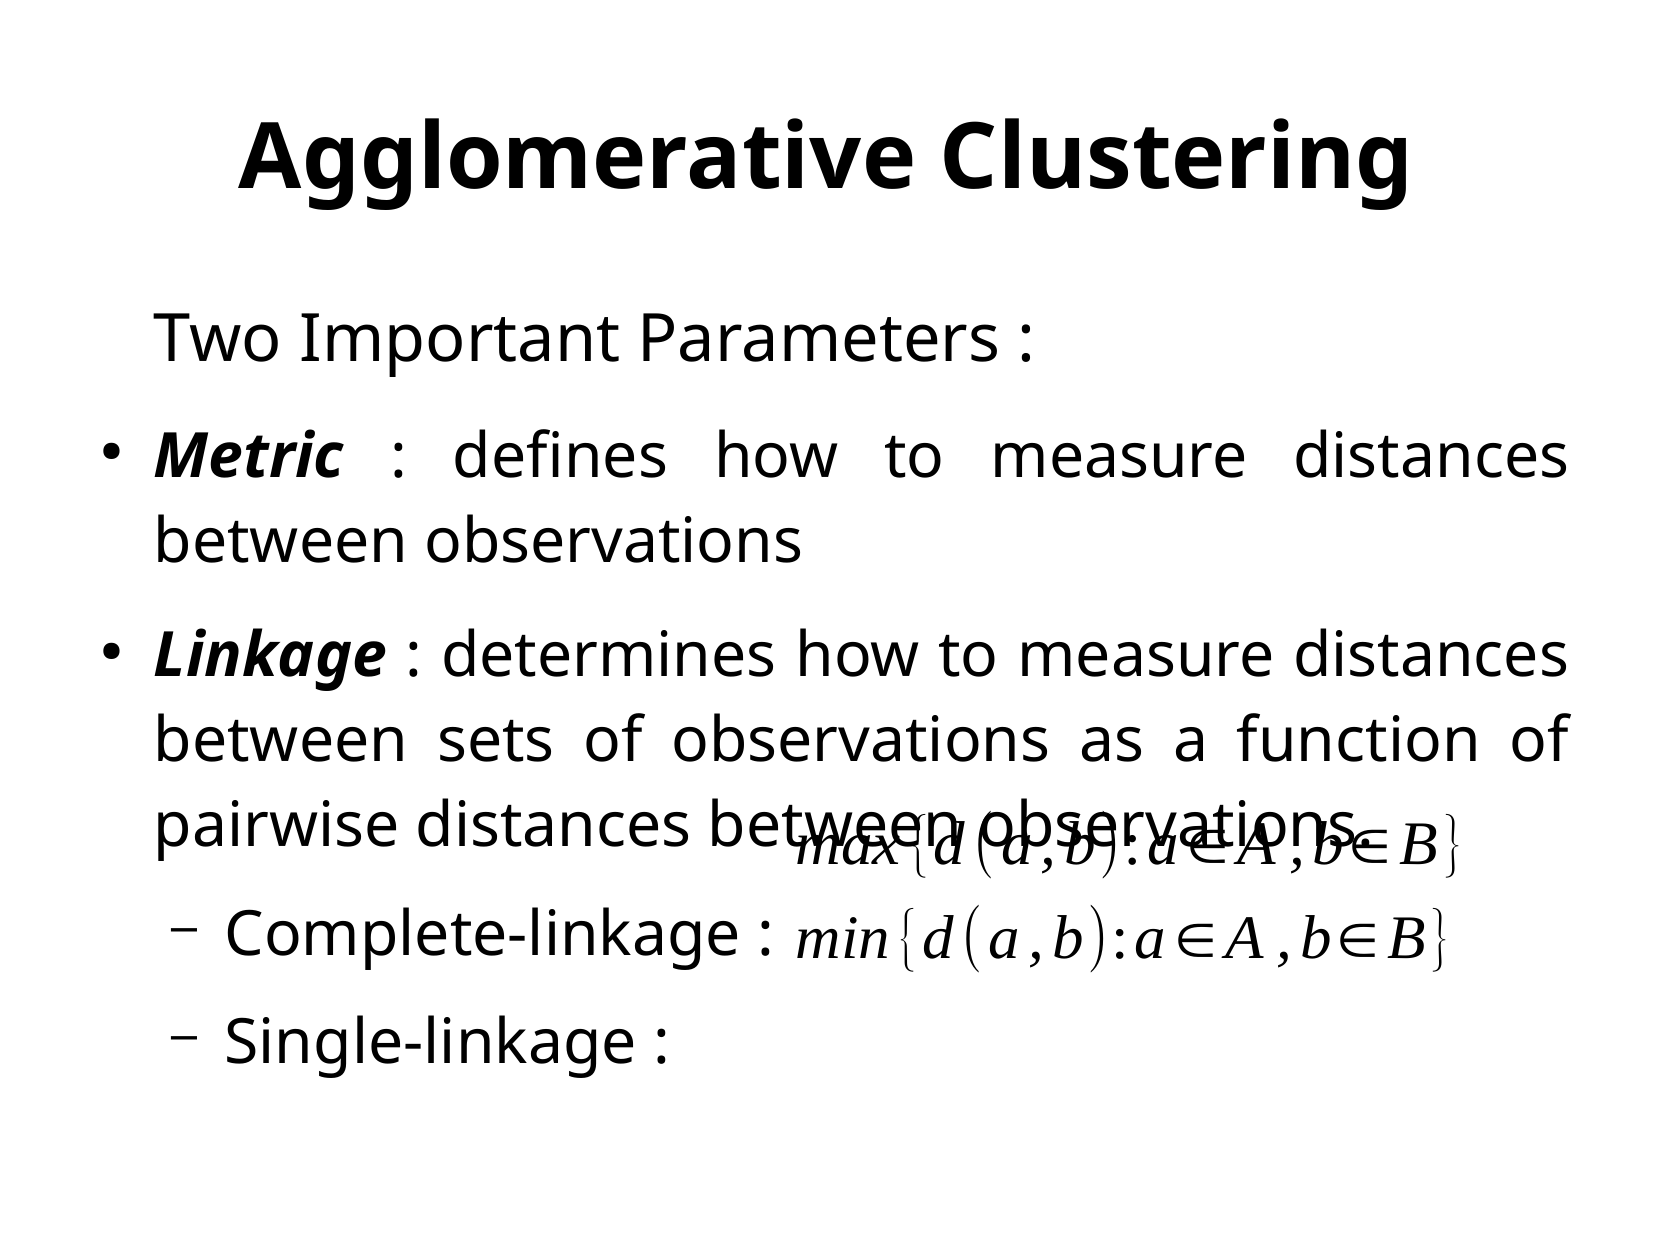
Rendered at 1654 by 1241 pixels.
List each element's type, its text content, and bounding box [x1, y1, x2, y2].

title Agglomerative Clustering [82, 49, 1571, 257]
chart [780, 900, 1471, 976]
chart [780, 806, 1484, 882]
list Two Important Parameters : Metric : defines how to measure distances between observations Linkage : determines how to measure distances between sets of observations as a function of pairwise distances between observations. Complete-linkage : Single-linkage : [82, 290, 1571, 1126]
